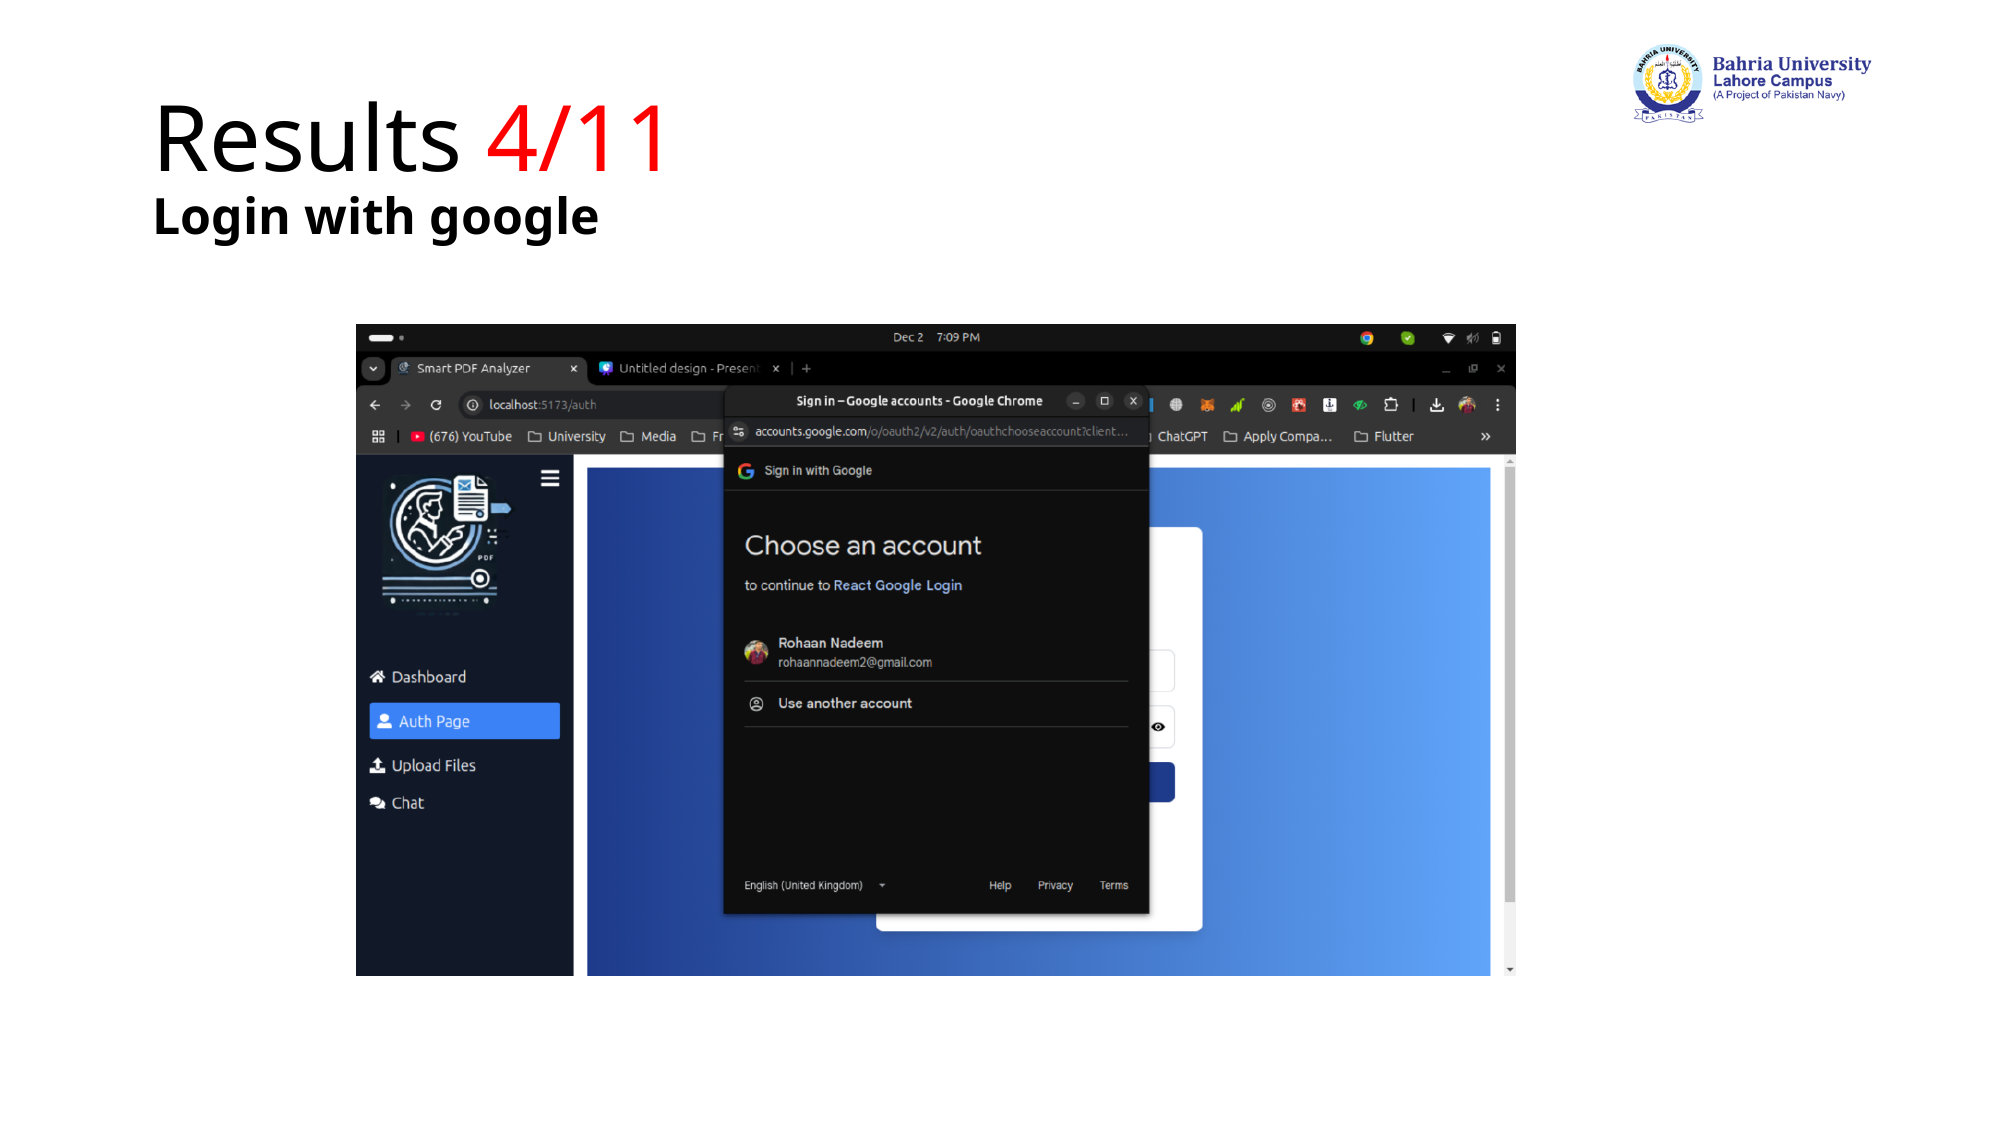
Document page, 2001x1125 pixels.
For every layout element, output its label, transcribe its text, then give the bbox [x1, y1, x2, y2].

picture [356, 324, 1516, 976]
title Results 4/11 Login with google [137, 59, 1863, 278]
picture [1625, 41, 1952, 134]
